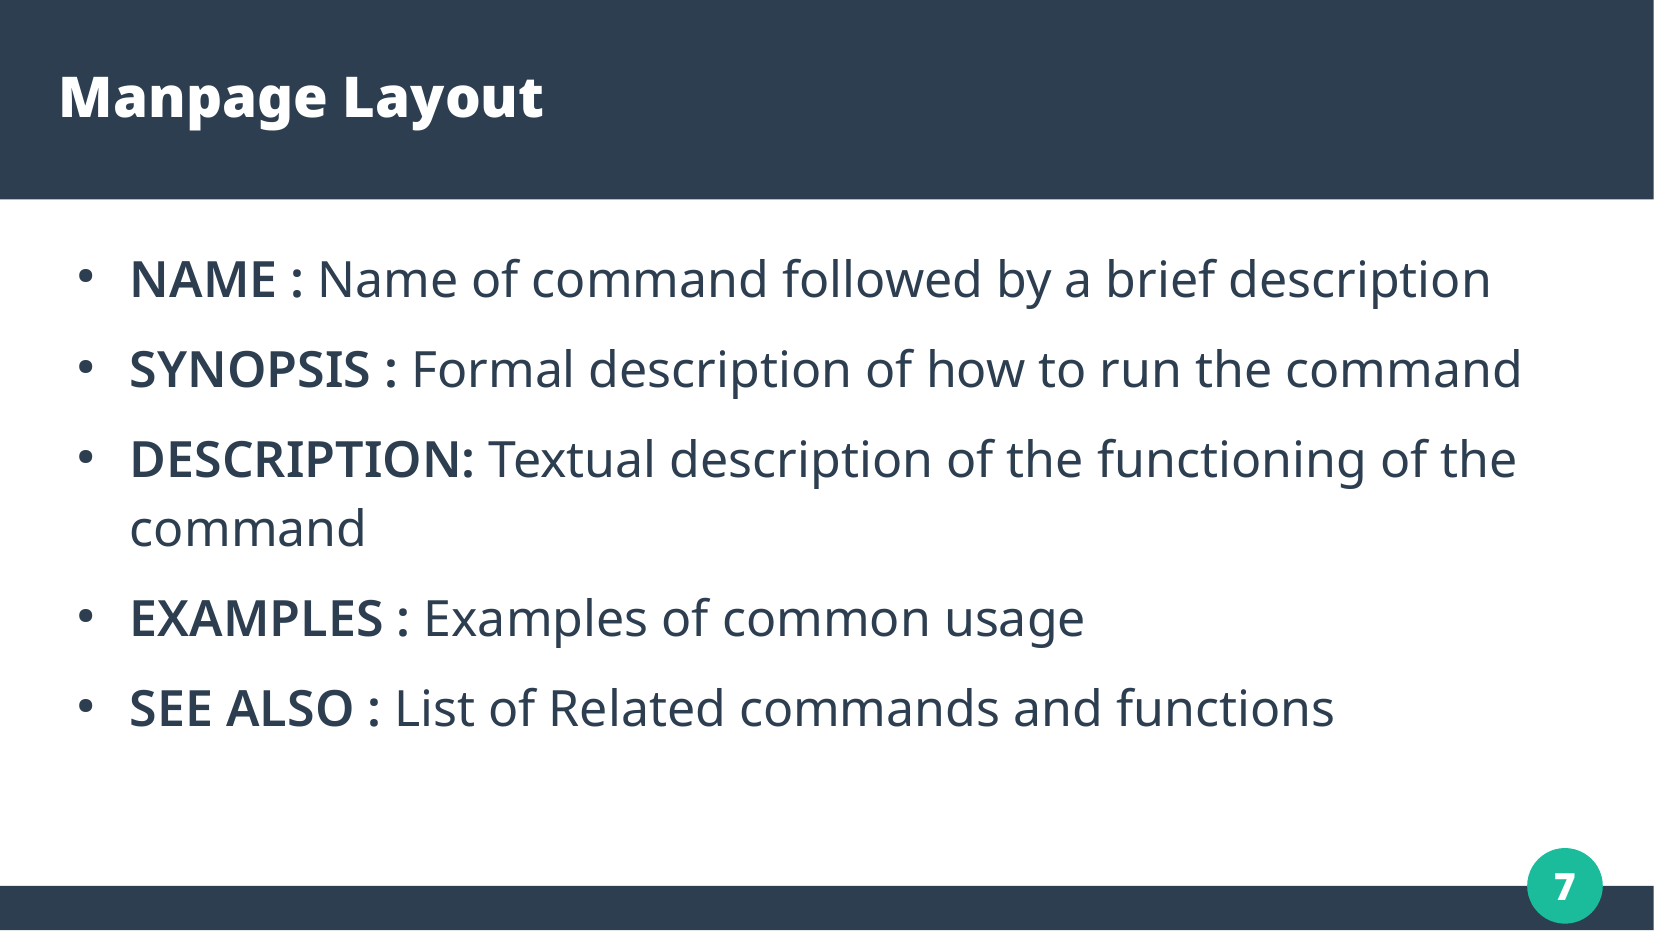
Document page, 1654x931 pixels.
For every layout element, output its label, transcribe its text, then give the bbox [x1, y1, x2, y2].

list NAME : Name of command followed by a brief description SYNOPSIS : Formal description of how to run the command DESCRIPTION: Textual description of the functioning of the command EXAMPLES : Examples of common usage SEE ALSO : List of Related commands and functions [59, 243, 1595, 864]
title Manpage Layout [59, 37, 1595, 155]
